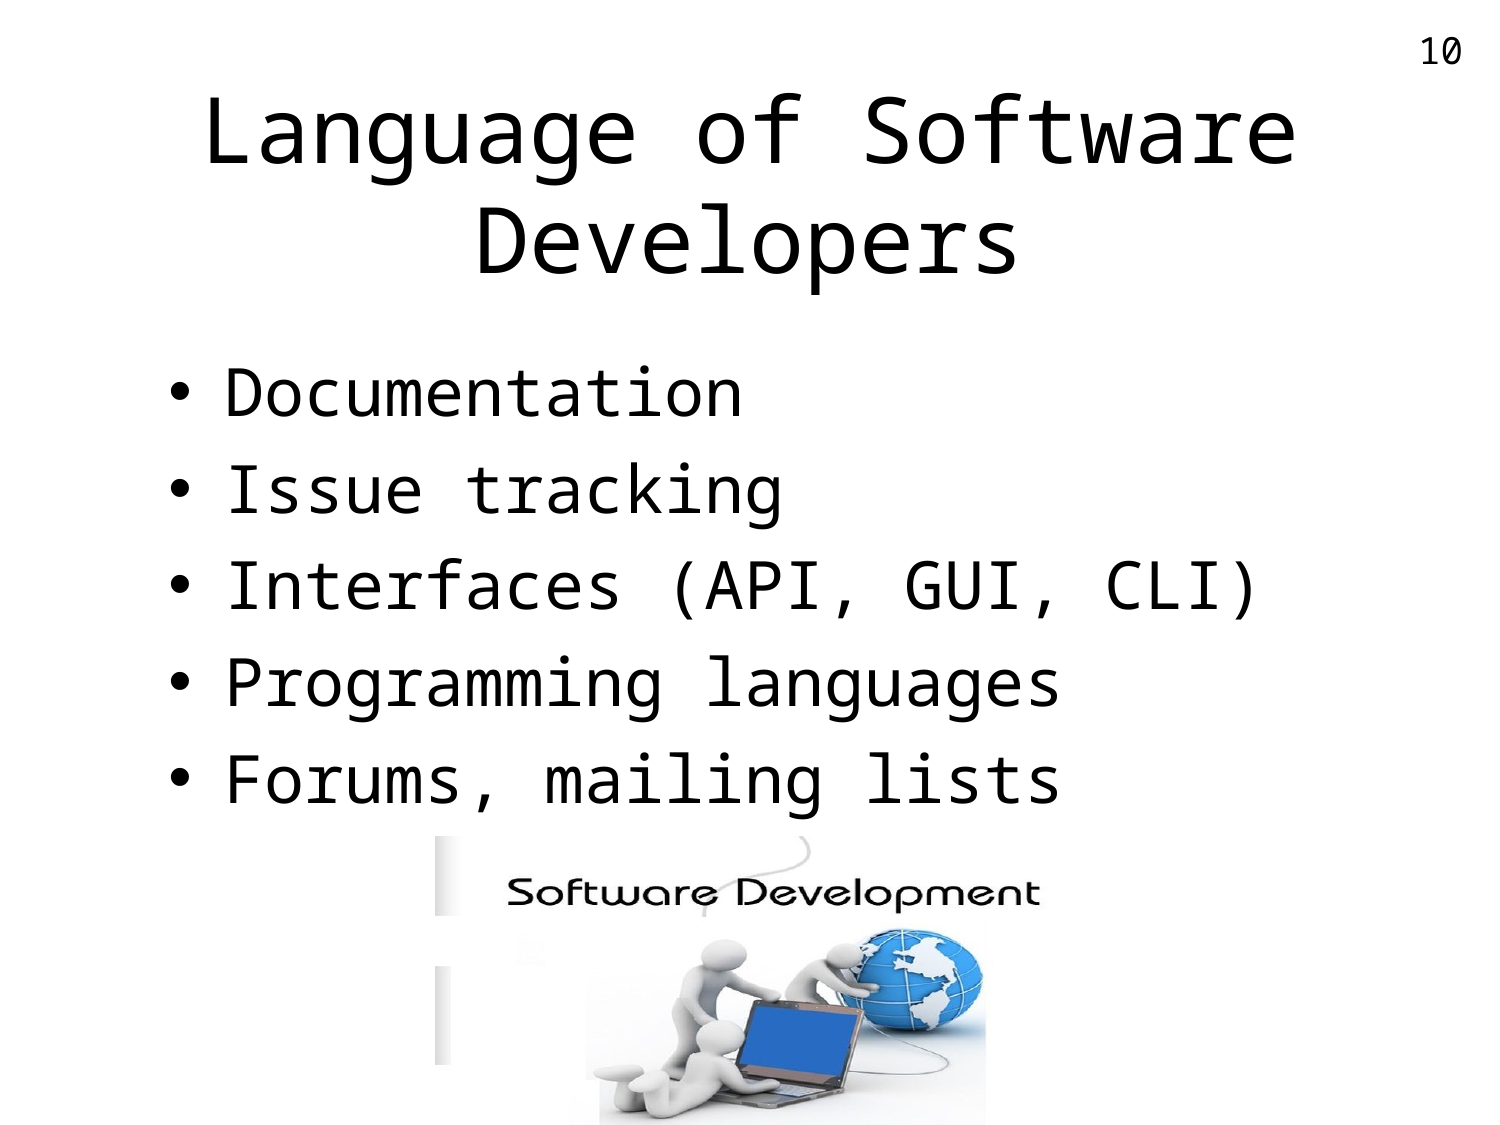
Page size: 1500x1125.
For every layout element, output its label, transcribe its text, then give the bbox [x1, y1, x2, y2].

list Documentation Issue tracking Interfaces (API, GUI, CLI) Programming languages Forums, mailing lists [153, 342, 1359, 1115]
text_box <number> [1127, 19, 1478, 79]
title Language of Software Developers [75, 45, 1426, 319]
picture [435, 836, 1051, 1125]
